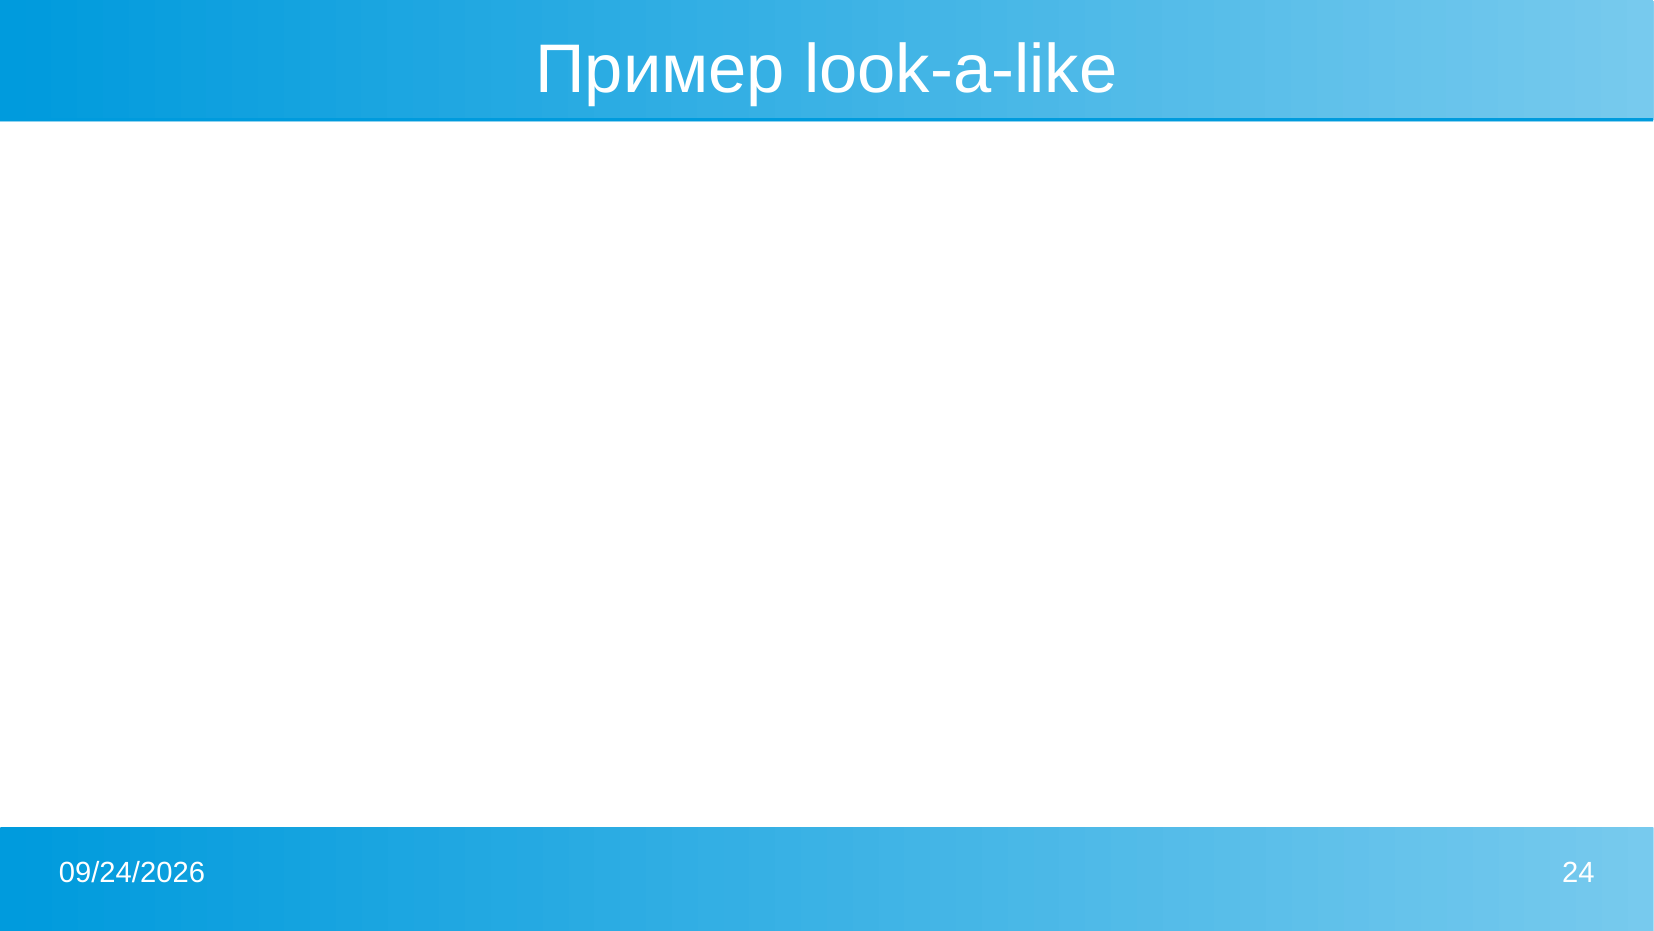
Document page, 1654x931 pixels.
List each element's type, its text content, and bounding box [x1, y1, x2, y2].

title Пример look-a-like [59, 29, 1595, 108]
